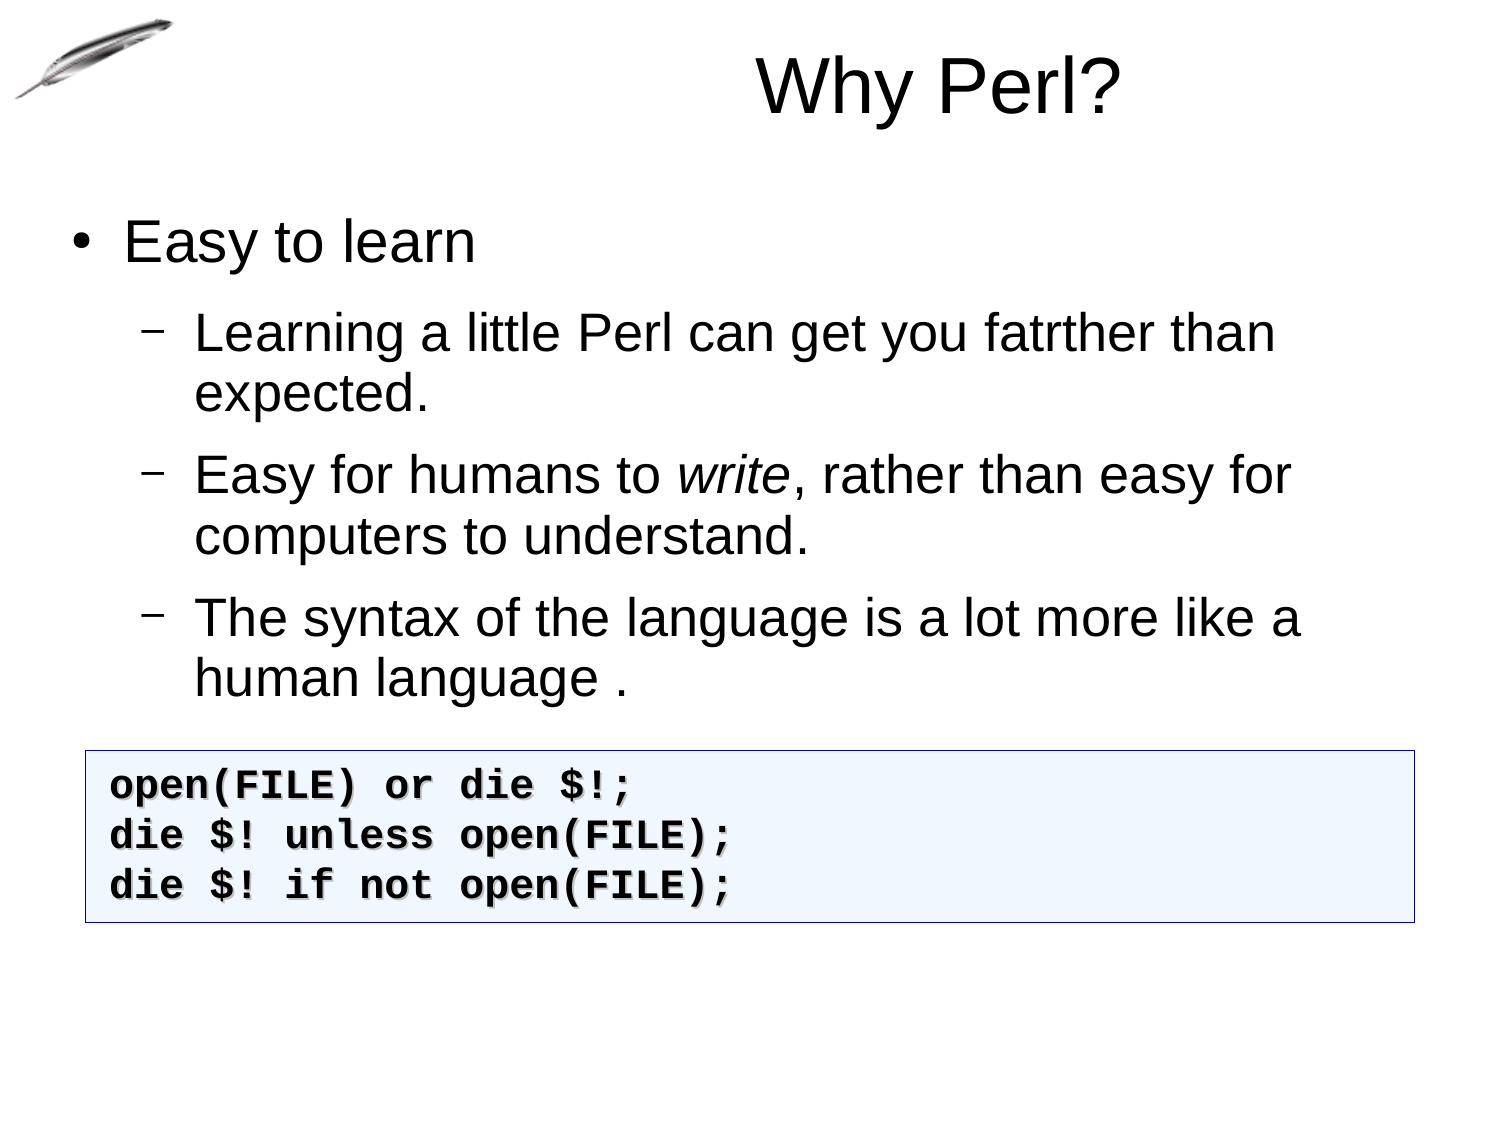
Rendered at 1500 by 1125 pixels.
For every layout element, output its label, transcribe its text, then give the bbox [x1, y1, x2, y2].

text_box open(FILE) or die $!; die $! unless open(FILE); die $! if not open(FILE); [85, 750, 1415, 923]
picture [11, 17, 179, 101]
title Why Perl? [419, 0, 1459, 176]
list Easy to learn Learning a little Perl can get you fatrther than expected. Easy for humans to write, rather than easy for computers to understand. The syntax of the language is a lot more like a human language . [53, 207, 1447, 1084]
